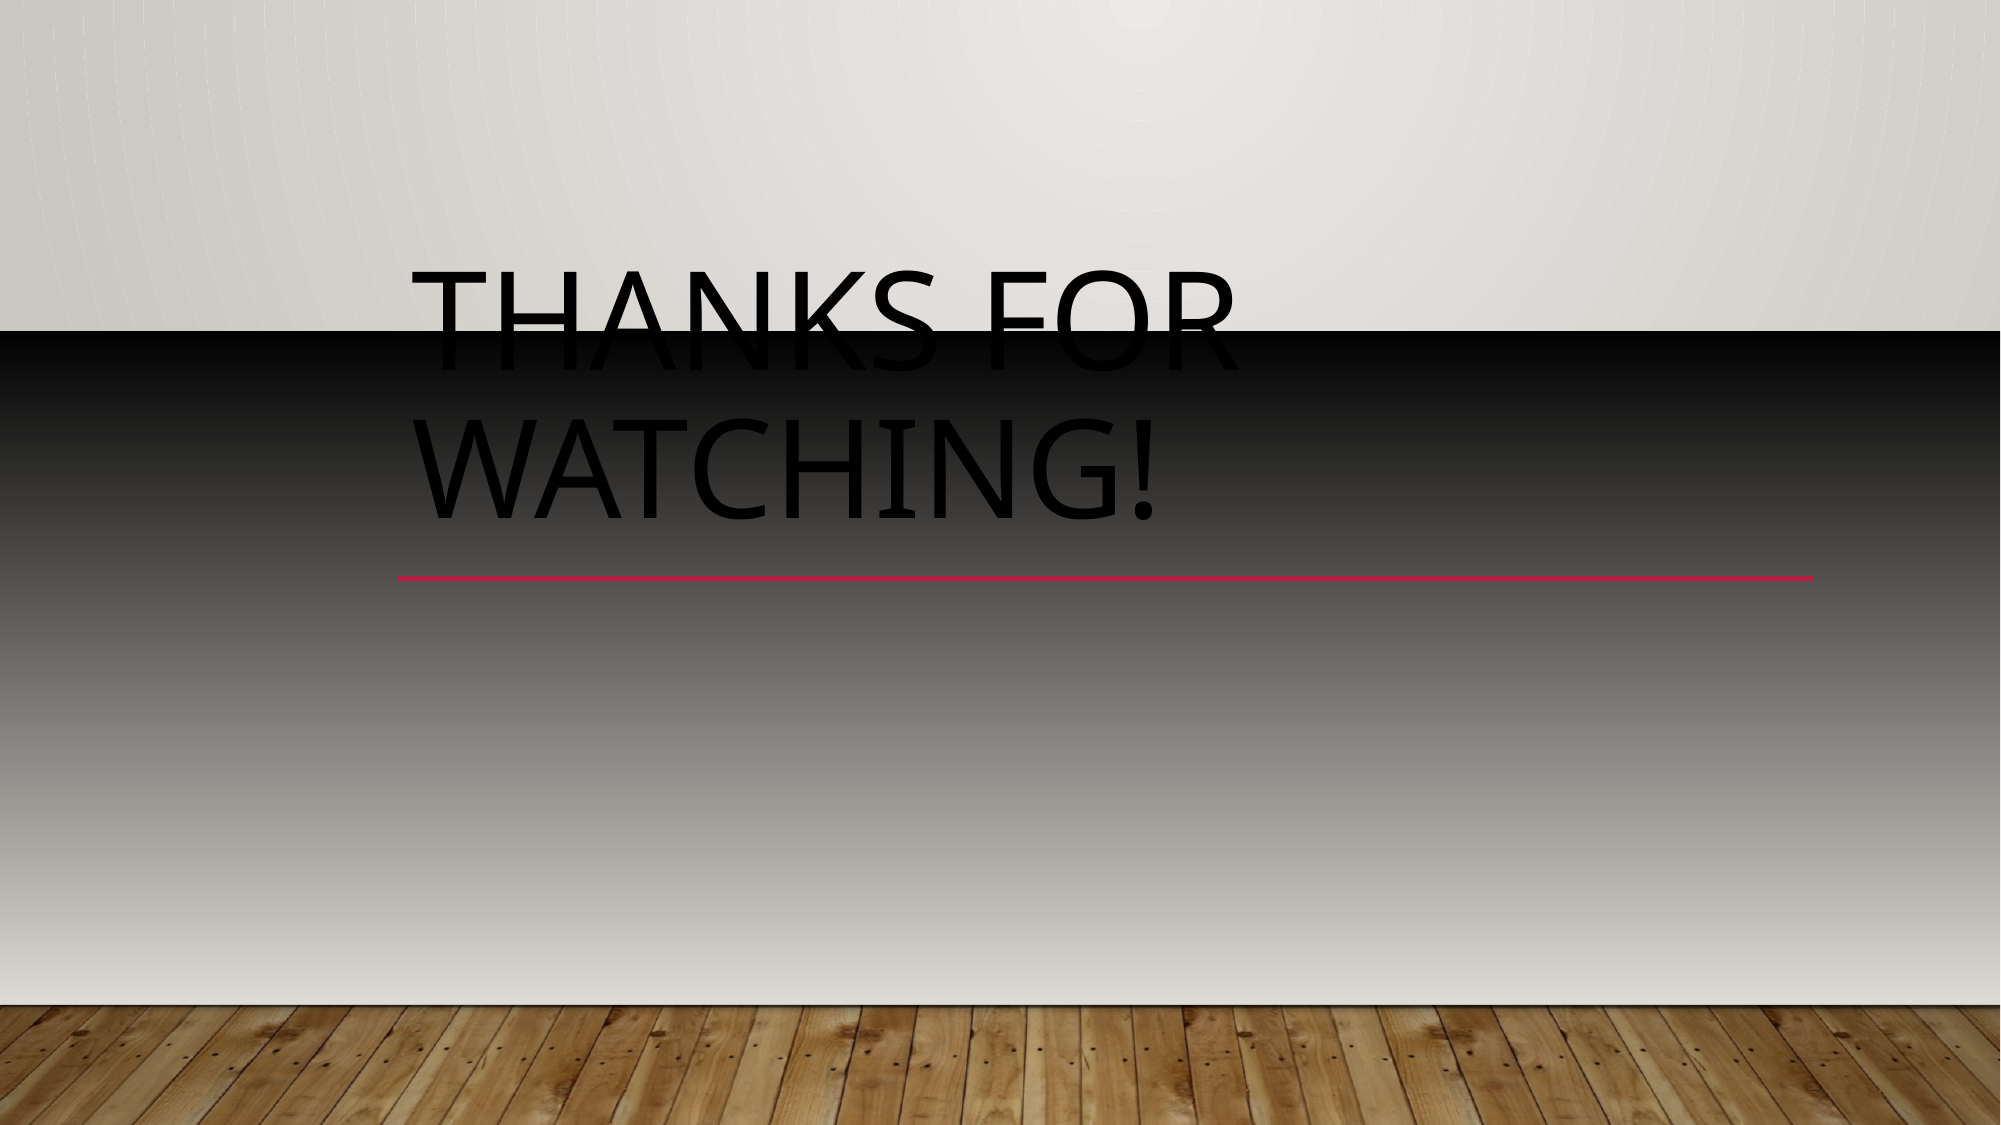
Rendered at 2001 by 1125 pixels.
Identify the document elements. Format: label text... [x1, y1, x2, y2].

title THANKS FOR WATCHING! [396, 131, 1814, 549]
